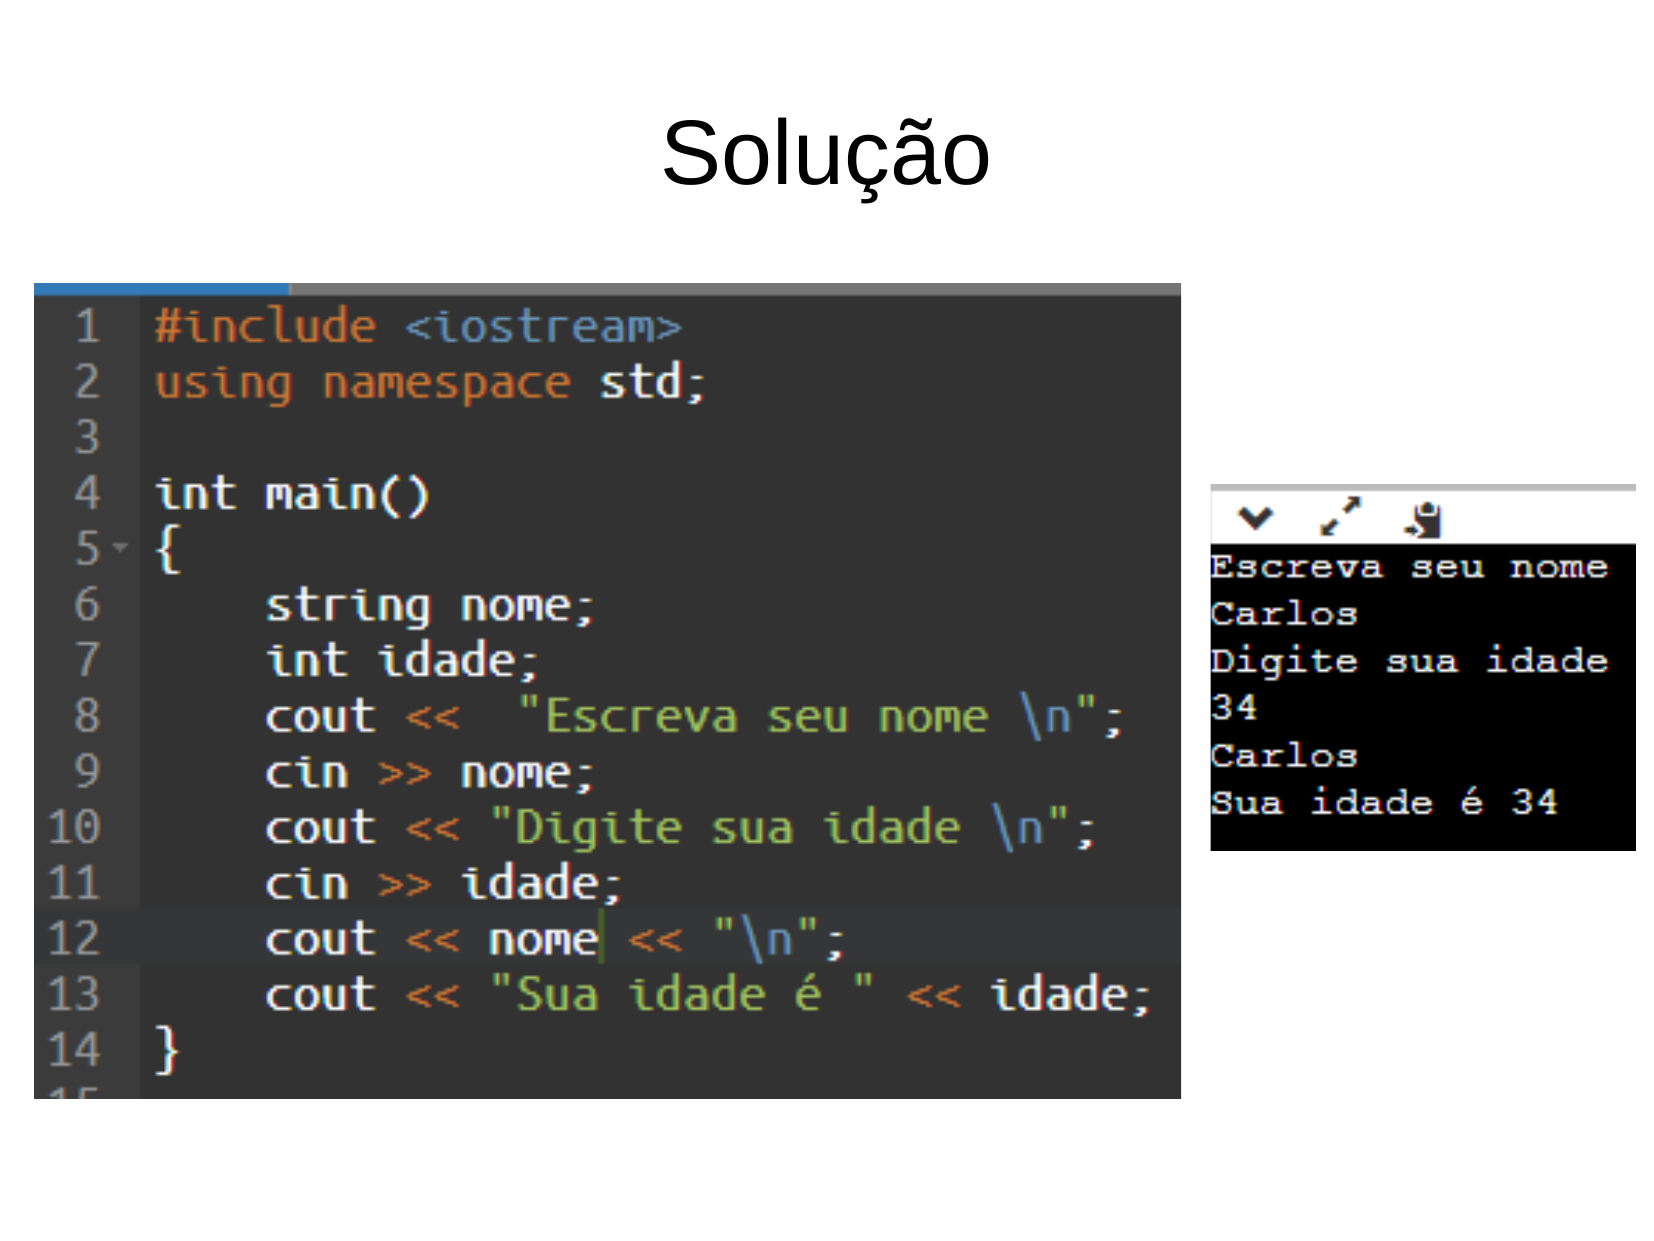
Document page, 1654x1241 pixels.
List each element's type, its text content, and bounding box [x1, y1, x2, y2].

picture [34, 283, 1182, 1099]
title Solução [82, 49, 1571, 257]
picture [1210, 484, 1636, 851]
